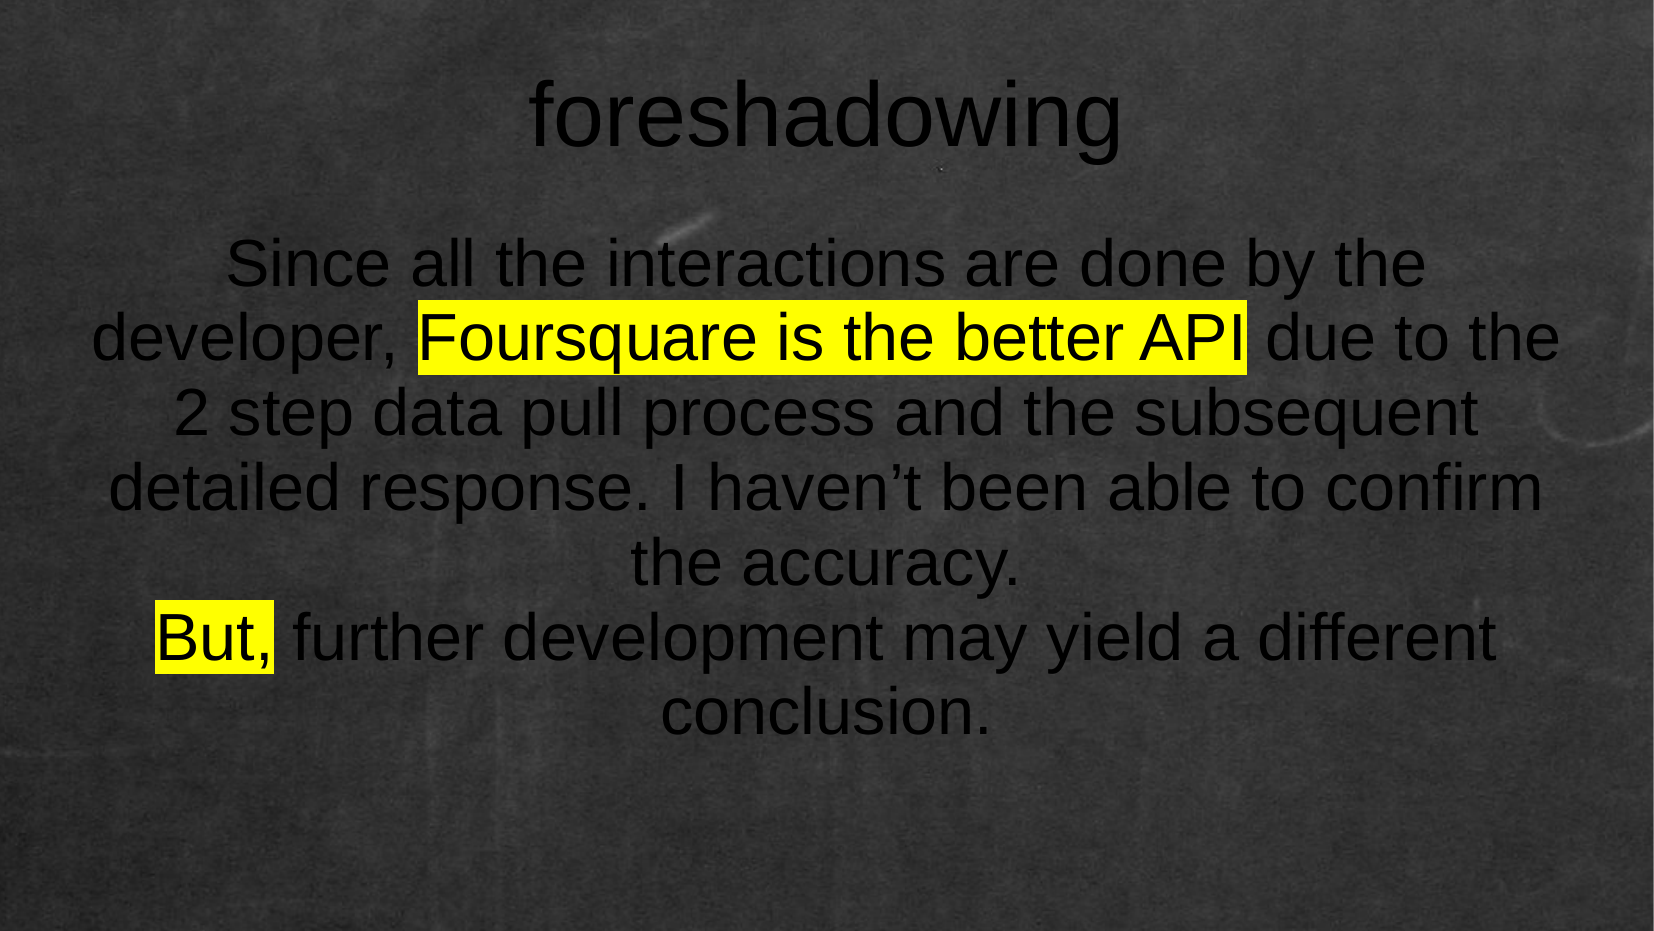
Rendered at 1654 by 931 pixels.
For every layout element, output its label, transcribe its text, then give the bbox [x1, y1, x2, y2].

title foreshadowing [82, 37, 1571, 193]
picture [0, 0, 1654, 931]
subtitle Since all the interactions are done by the developer, Foursquare is the better API due to the 2 step data pull process and the subsequent detailed response. I haven’t been able to confirm the accuracy. But, further development may yield a different conclusion. [82, 217, 1571, 758]
